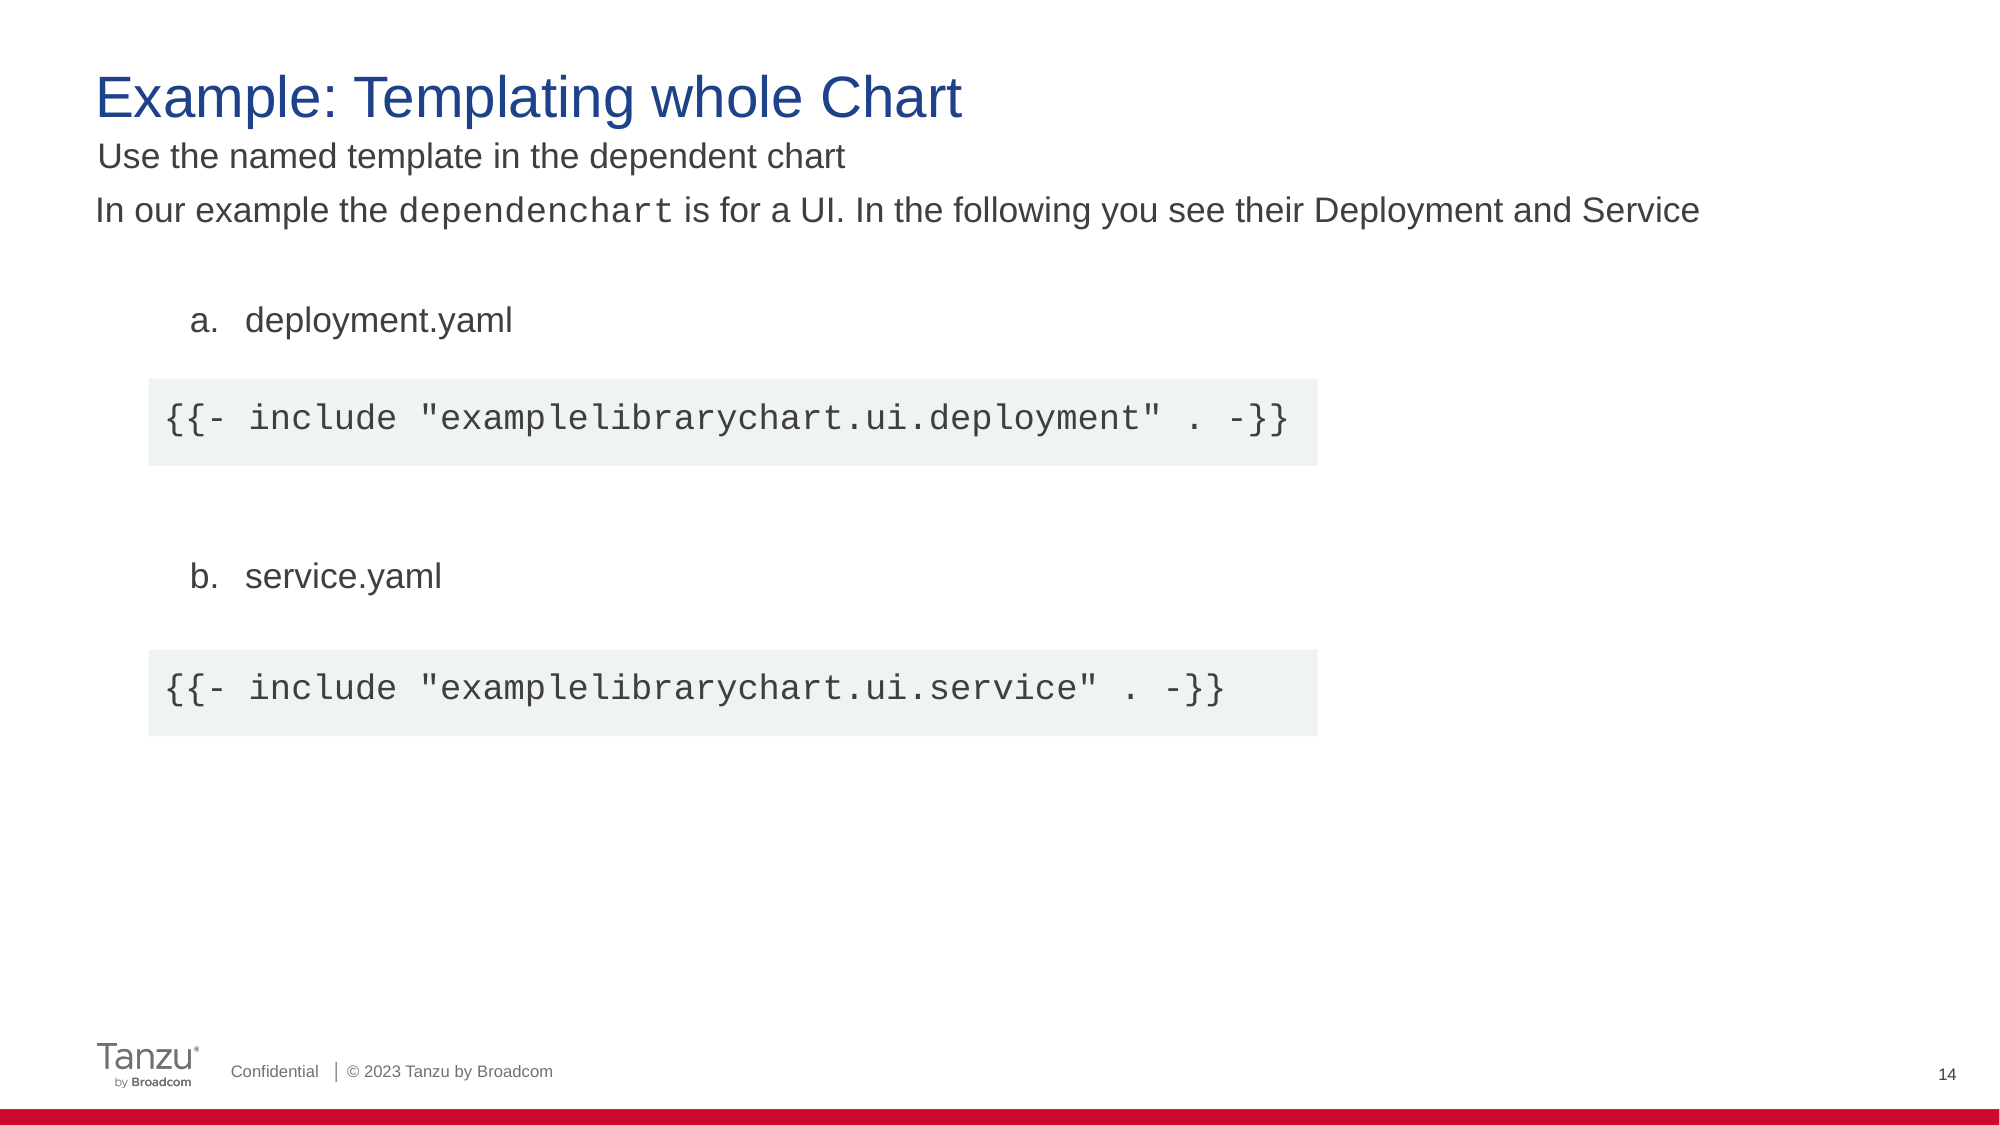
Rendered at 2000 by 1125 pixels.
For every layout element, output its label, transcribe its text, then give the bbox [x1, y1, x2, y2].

title Example: Templating whole Chart [95, 67, 1900, 131]
picture [0, 1109, 2000, 1125]
text_box {{- include "examplelibrarychart.ui.deployment" . -}} [148, 378, 1318, 466]
list In our example the dependenchart is for a UI. In the following you see their Deployment and Service deployment.yaml service.yaml [95, 187, 1770, 1013]
picture [97, 1043, 199, 1088]
subtitle Use the named template in the dependent chart [97, 133, 1896, 174]
text_box {{- include "examplelibrarychart.ui.service" . -}} [148, 649, 1318, 737]
